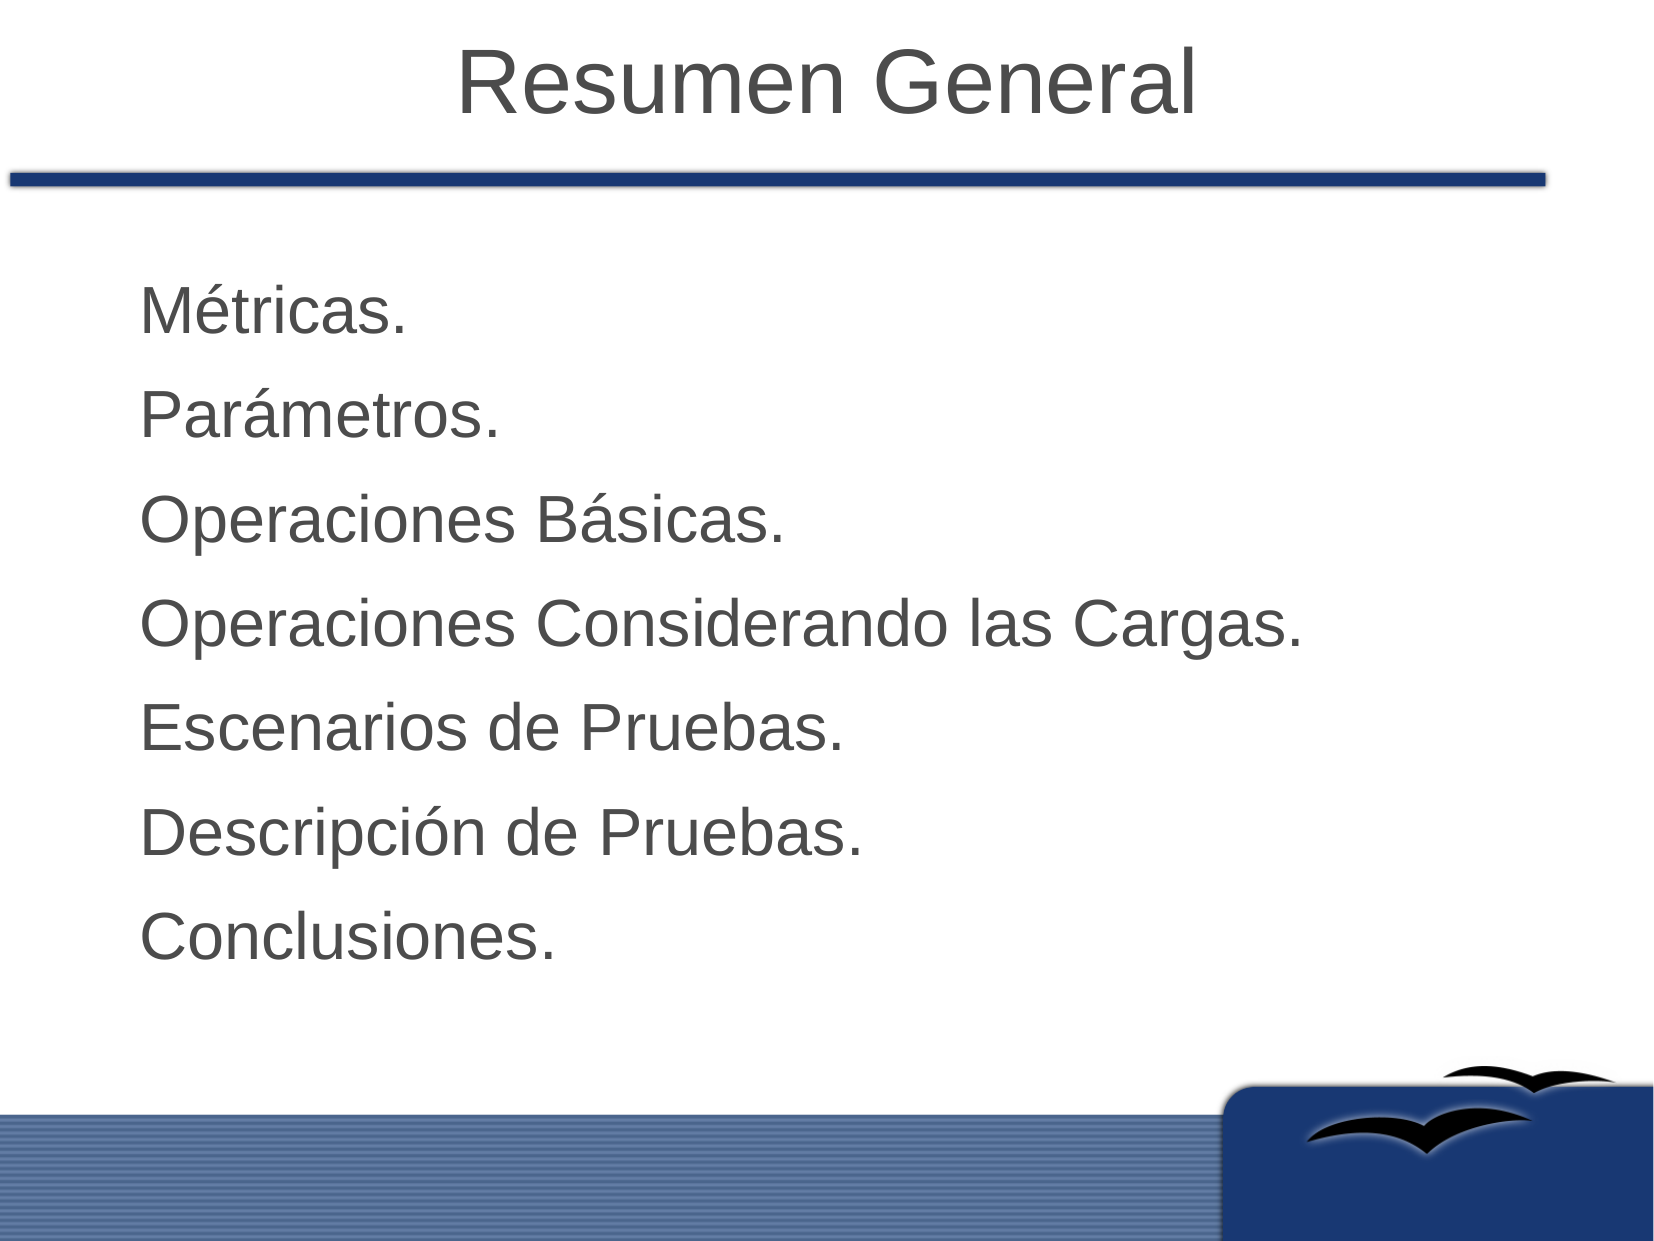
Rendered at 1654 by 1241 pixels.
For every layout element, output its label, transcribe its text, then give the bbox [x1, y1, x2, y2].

picture [0, 0, 1654, 1241]
list Métricas. Parámetros. Operaciones Básicas. Operaciones Considerando las Cargas. Escenarios de Pruebas. Descripción de Pruebas. Conclusiones. [121, 273, 1534, 1056]
title Resumen General [121, 0, 1534, 164]
